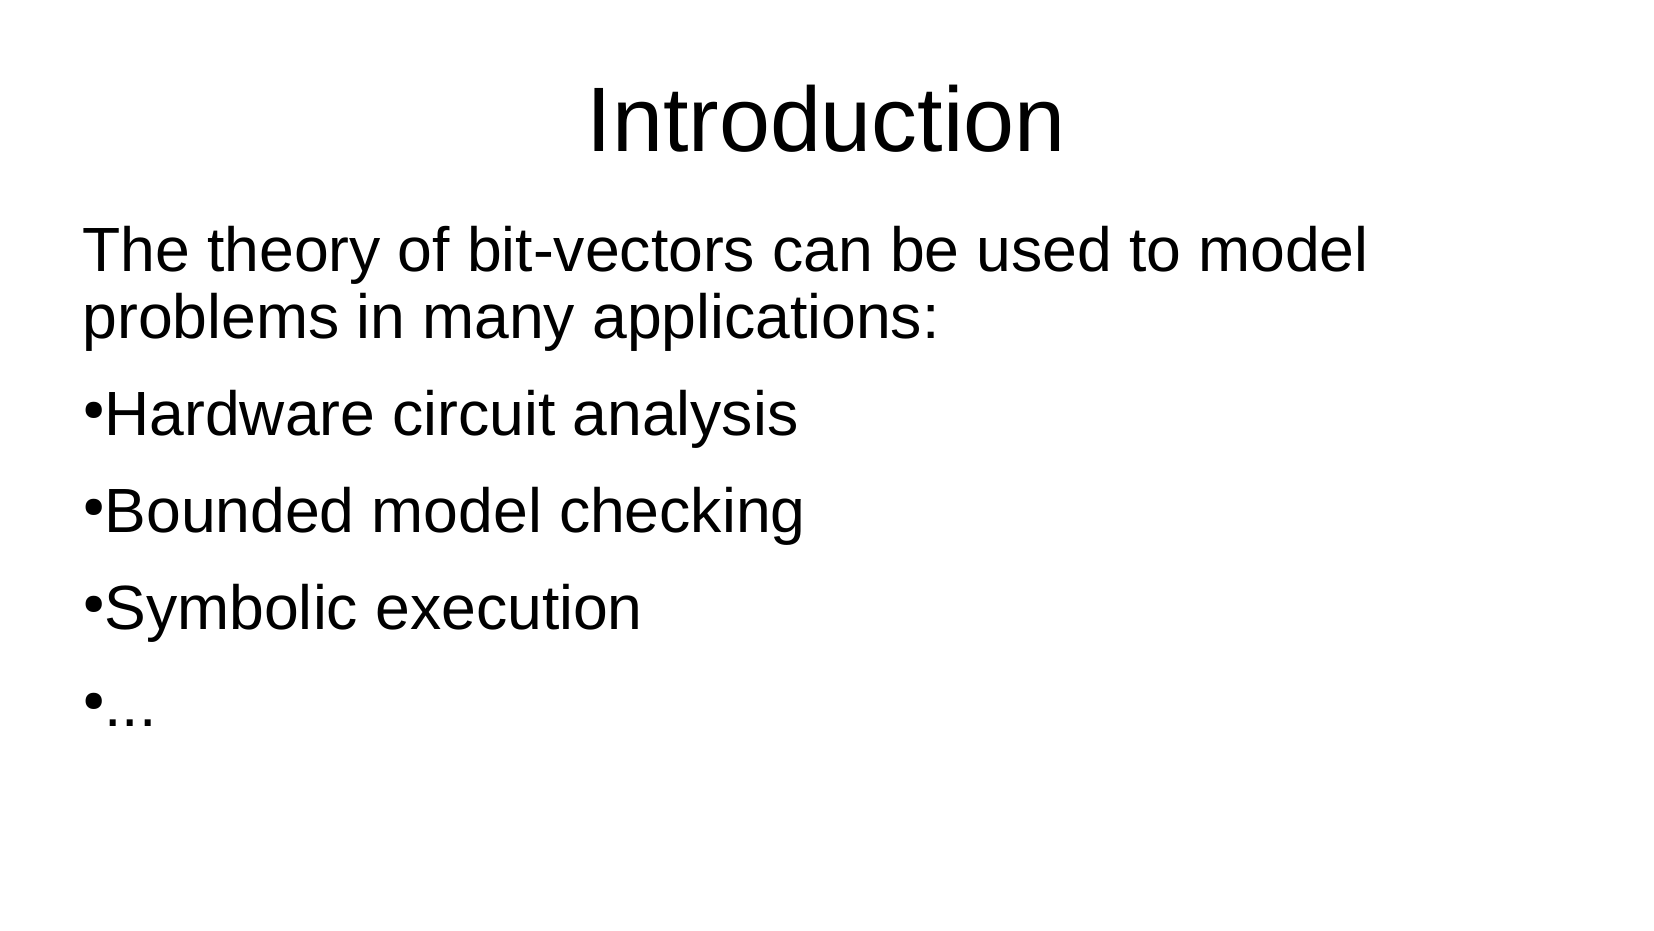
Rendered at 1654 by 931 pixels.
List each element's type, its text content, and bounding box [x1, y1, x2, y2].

list The theory of bit-vectors can be used to model problems in many applications: Hardware circuit analysis Bounded model checking Symbolic execution ... [82, 217, 1571, 758]
title Introduction [82, 37, 1571, 193]
